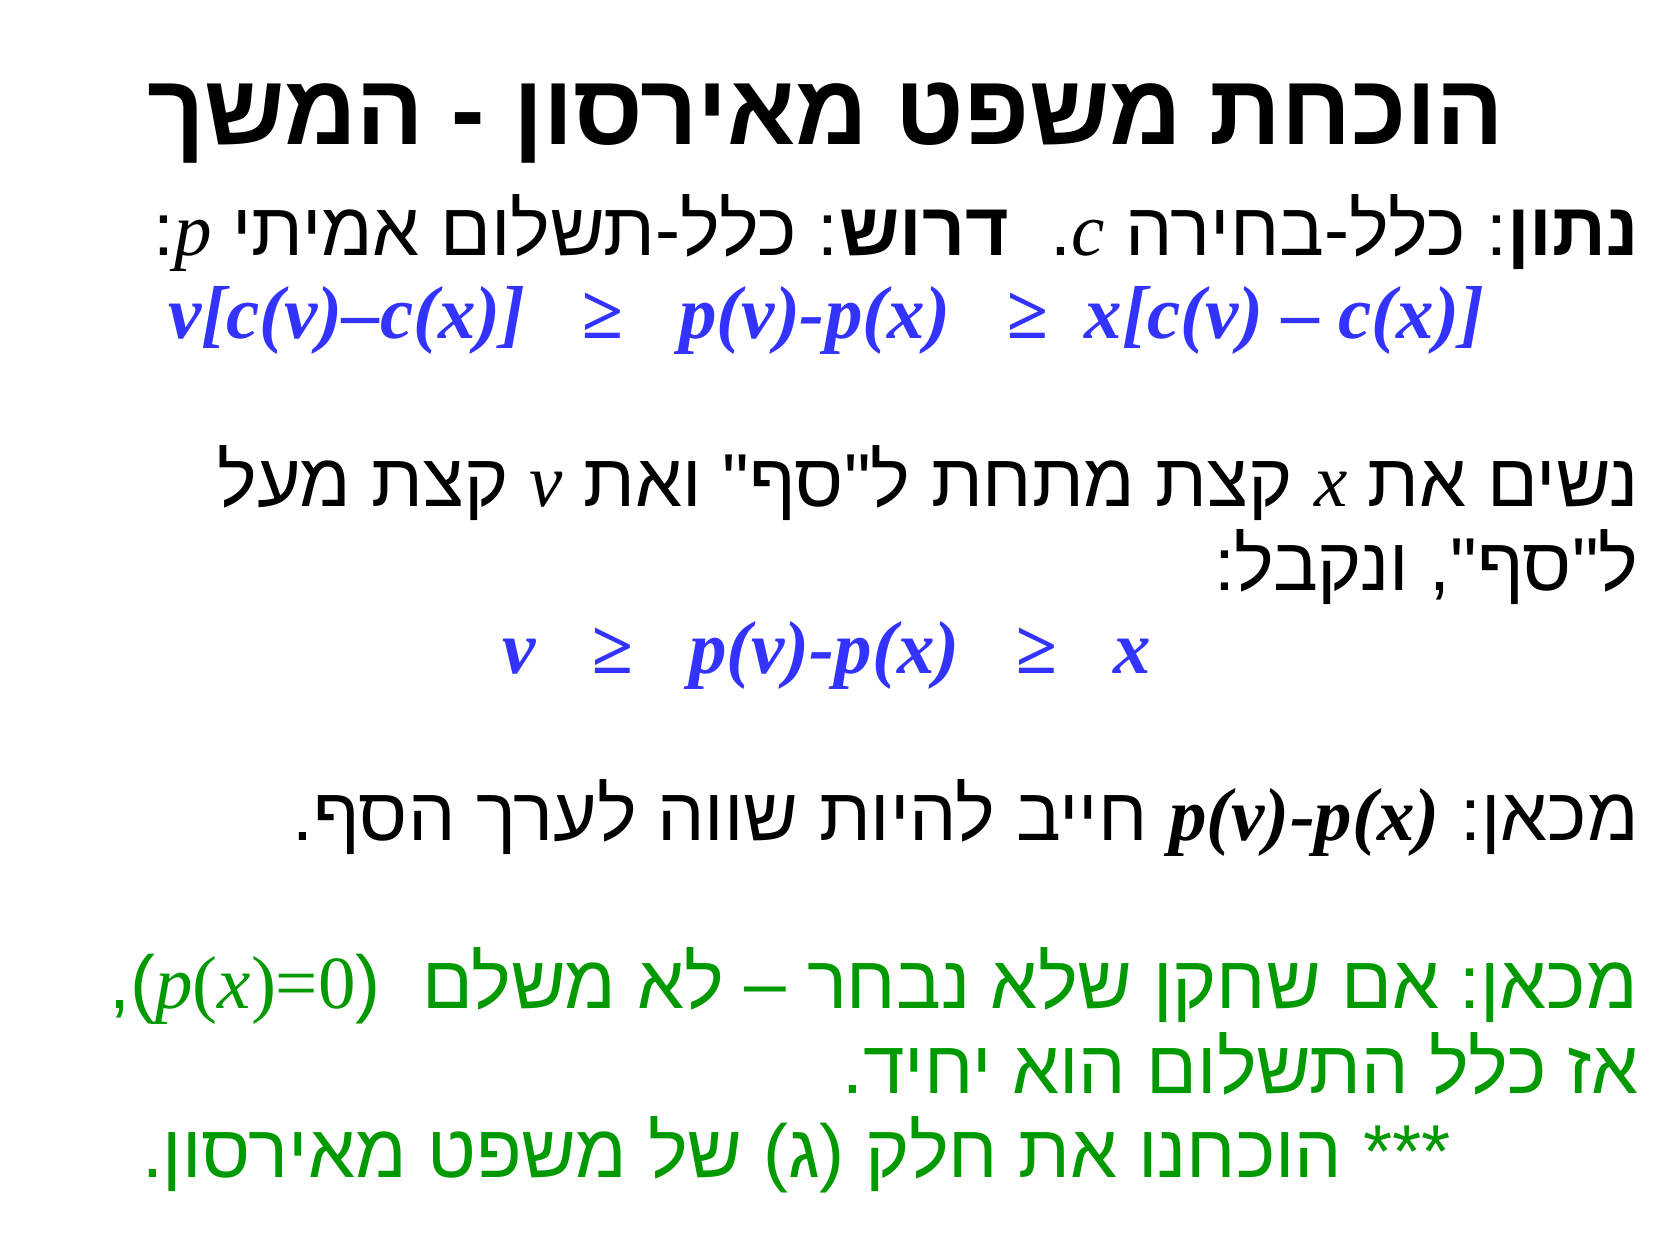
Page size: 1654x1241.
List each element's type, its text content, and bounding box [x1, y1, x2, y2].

title הוכחת משפט מאירסון - המשך [0, 21, 1654, 180]
text_box נתון: כלל-בחירה c. דרוש: כלל-תשלום אמיתי p: v[c(v)–c(x)] ≥ p(v)-p(x) ≥ x[c(v) – c(x)] נשים את x קצת מתחת ל"סף" ואת v קצת מעל ל"סף", ונקבל: v ≥ p(v)-p(x) ≥ x מכאן: p(v)-p(x) חייב להיות שווה לערך הסף. מכאן: אם שחקן שלא נבחר – לא משלם (p(x)=0), אז כלל התשלום הוא יחיד. *** הוכחנו את חלק (ג) של משפט מאירסון. [0, 180, 1654, 1239]
